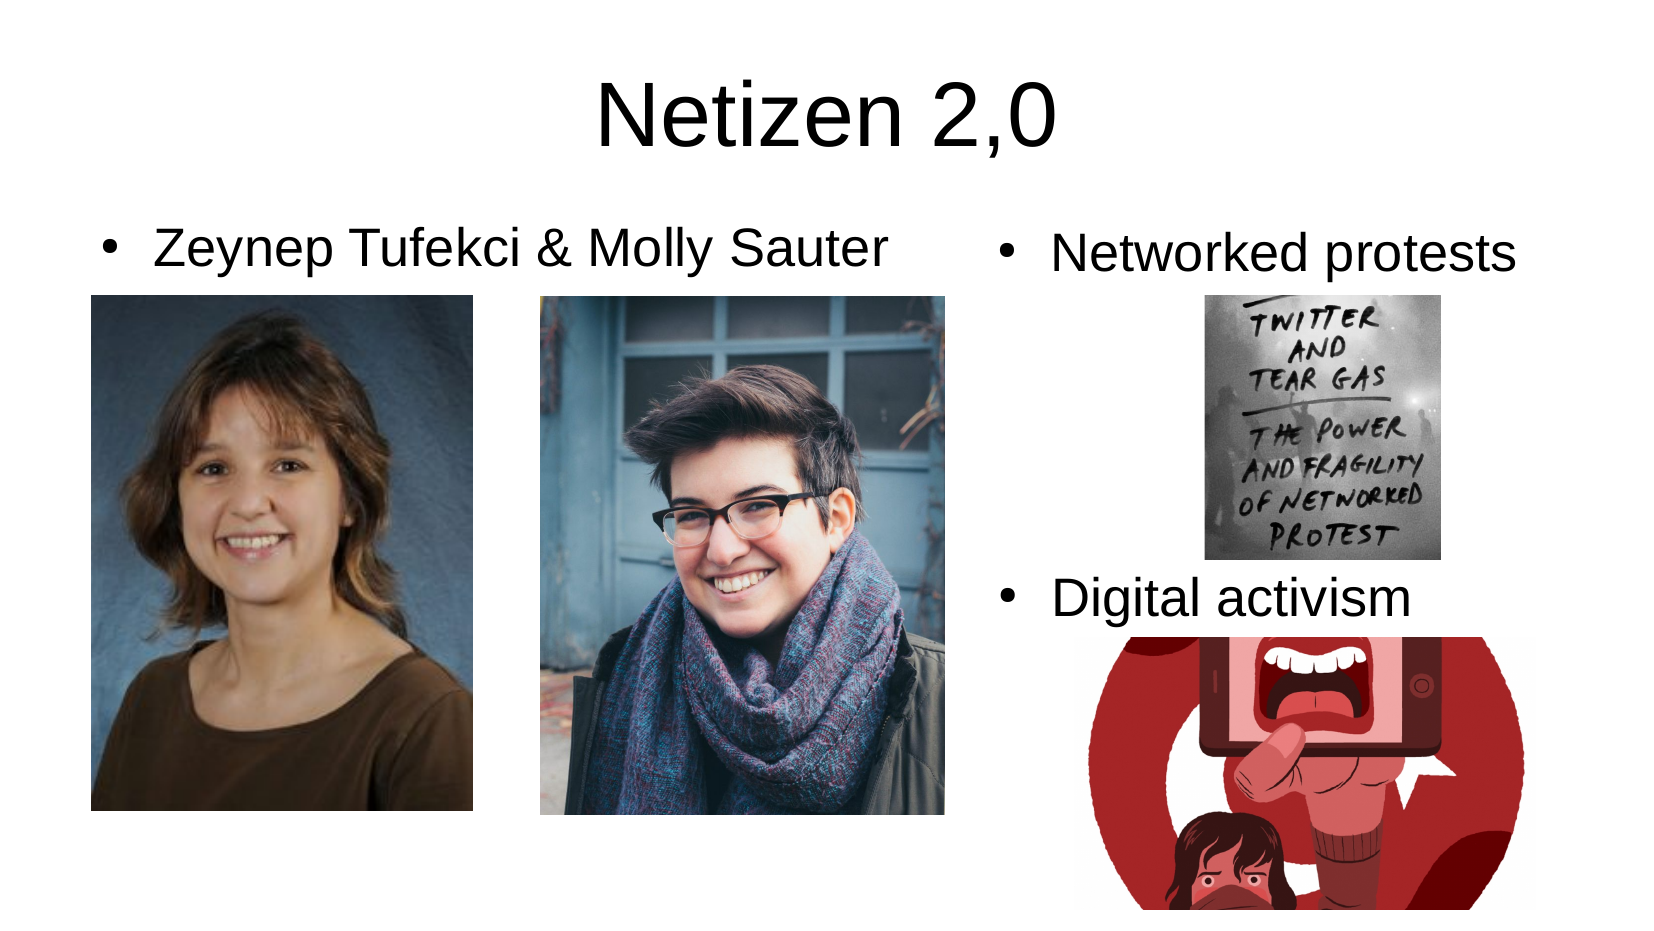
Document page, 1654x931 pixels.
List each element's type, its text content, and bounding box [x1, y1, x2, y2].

list Digital activism [980, 566, 1654, 931]
title Netizen 2,0 [82, 37, 1571, 193]
picture [91, 295, 473, 811]
picture [1204, 295, 1441, 560]
list Networked protests [979, 221, 1654, 662]
picture [540, 296, 945, 815]
list Zeynep Tufekci & Molly Sauter [82, 217, 911, 658]
picture [1074, 637, 1536, 910]
